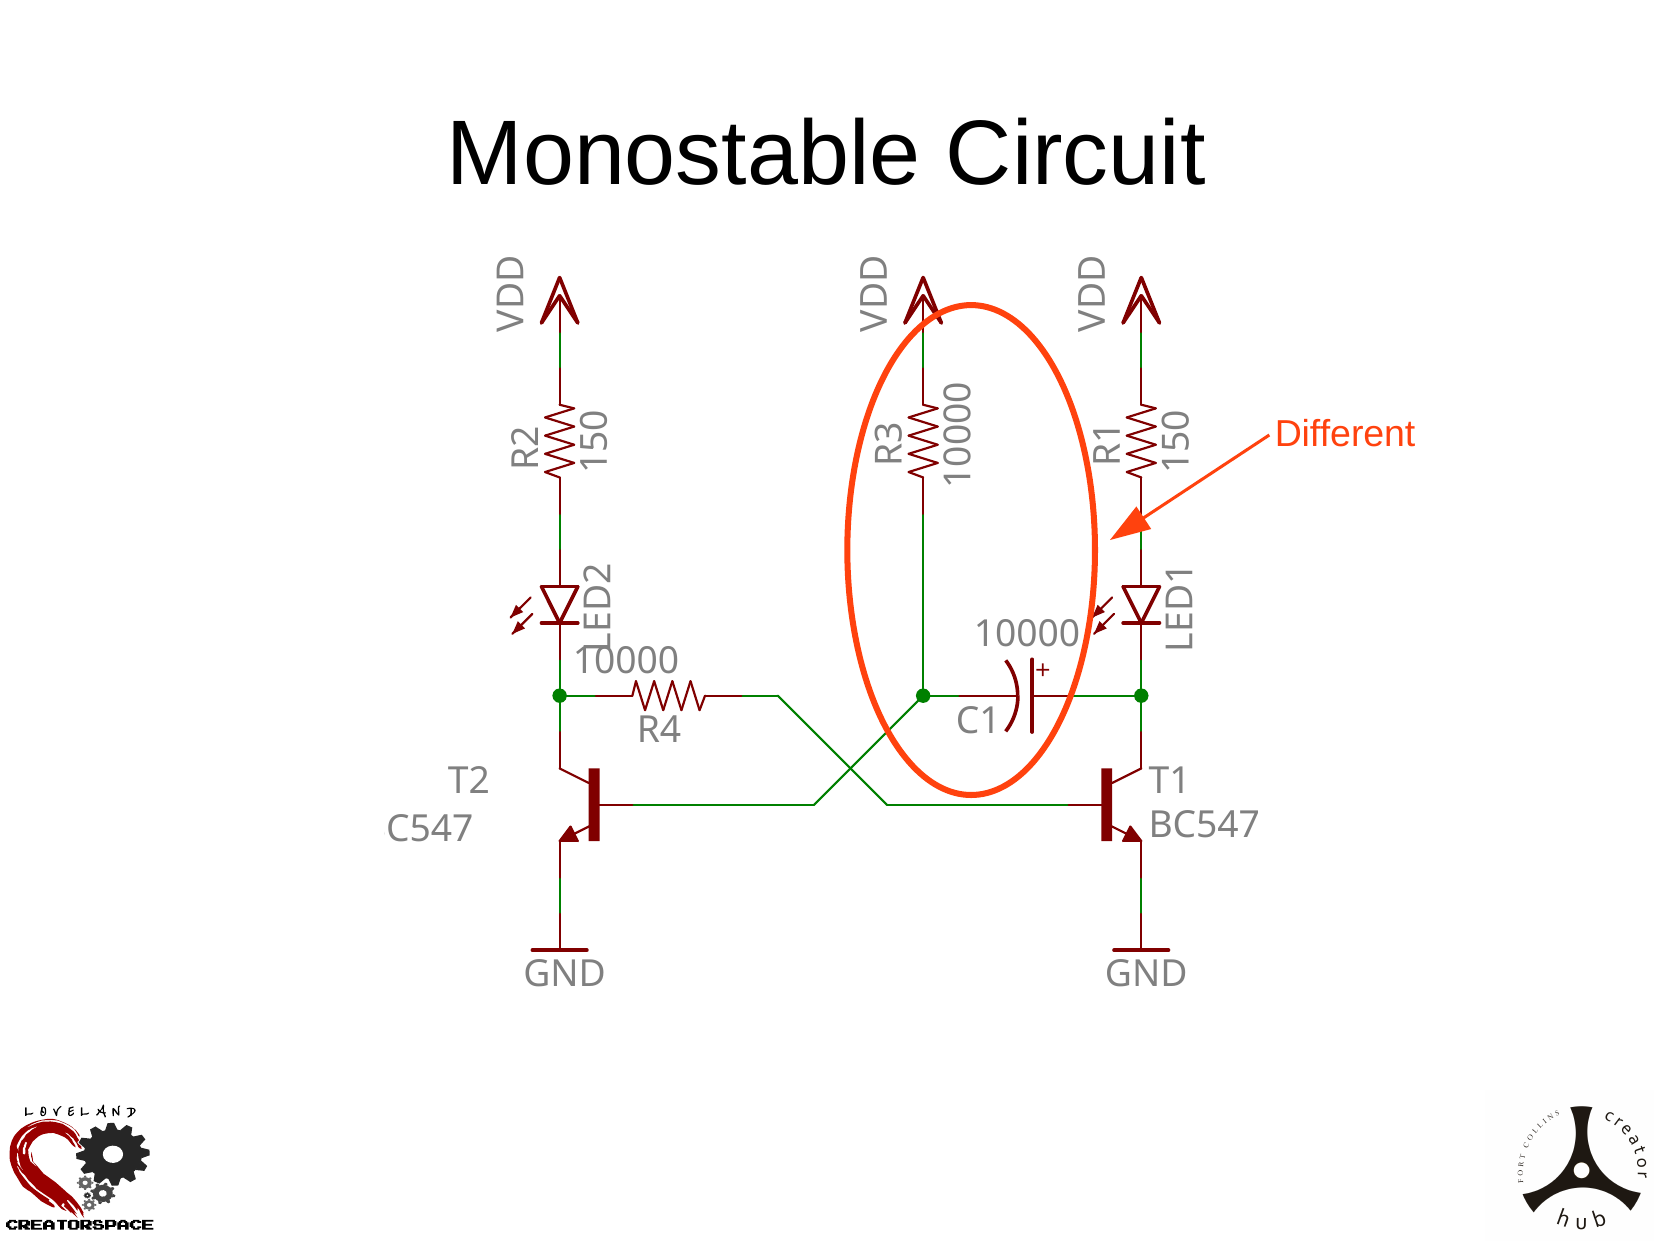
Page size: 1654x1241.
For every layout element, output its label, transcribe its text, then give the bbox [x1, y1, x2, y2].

picture [384, 245, 1270, 996]
text_box Different [1260, 405, 1431, 462]
title Monostable Circuit [82, 49, 1571, 257]
picture [1485, 1090, 1654, 1241]
